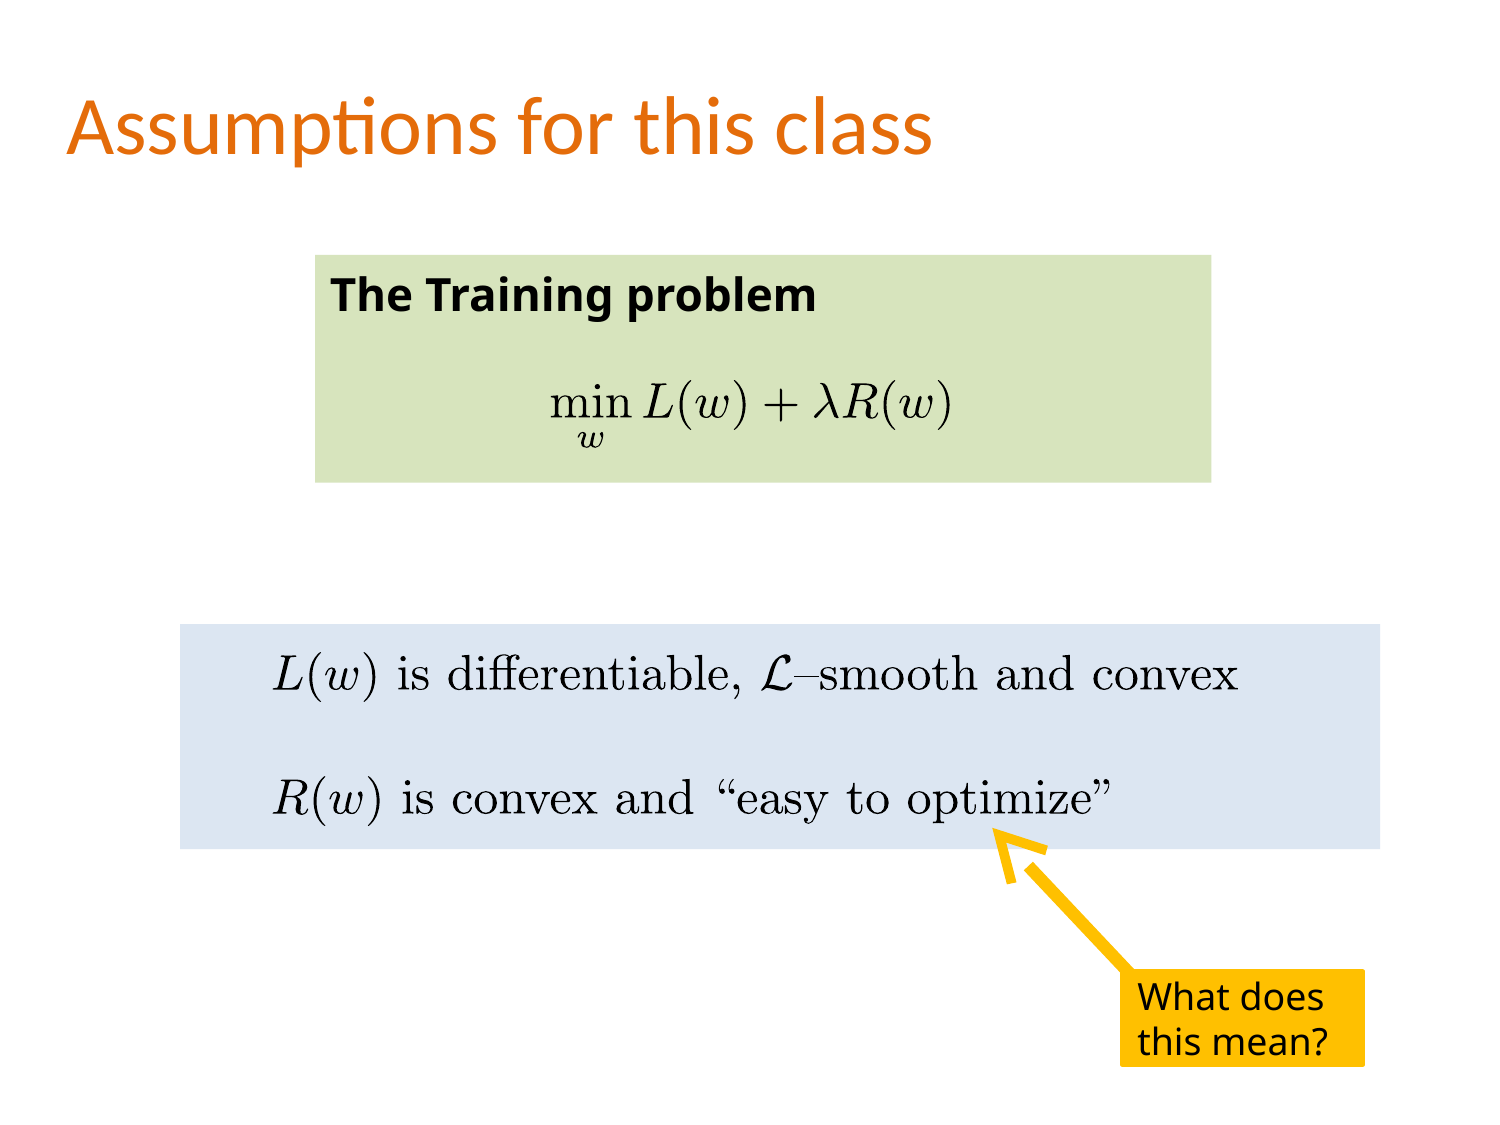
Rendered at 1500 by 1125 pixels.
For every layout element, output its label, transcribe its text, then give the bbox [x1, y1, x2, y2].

text_box [1007, 844, 1025, 850]
text_box [180, 624, 1381, 850]
text_box The Training problem [315, 254, 1212, 483]
text_box Assumptions for this class [51, 27, 1432, 215]
text_box [549, 380, 955, 448]
text_box What does this mean? [1122, 971, 1363, 1066]
